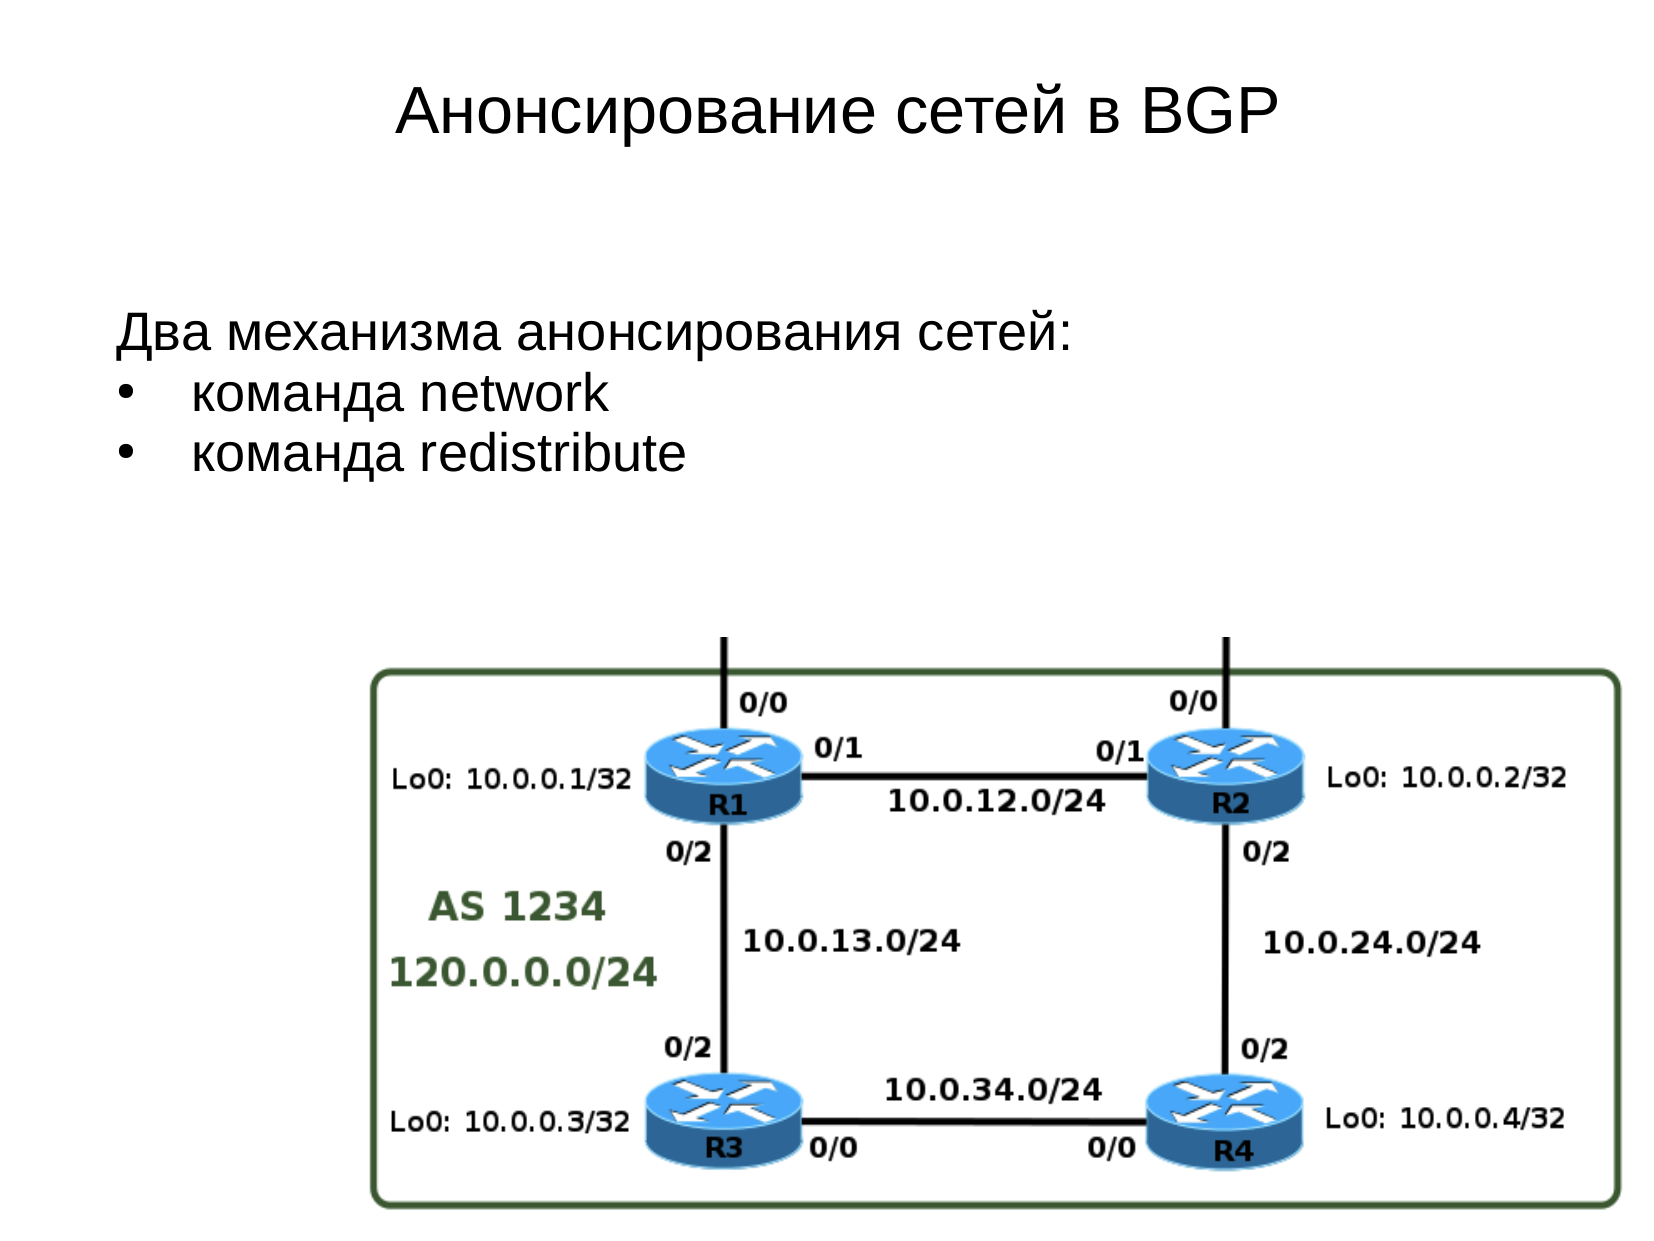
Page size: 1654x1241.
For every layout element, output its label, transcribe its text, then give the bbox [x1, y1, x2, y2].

subtitle Два механизма анонсирования сетей: команда network команда redistribute [116, 206, 1282, 579]
title Анонсирование сетей в BGP [82, 34, 1571, 150]
picture [337, 637, 1654, 1241]
